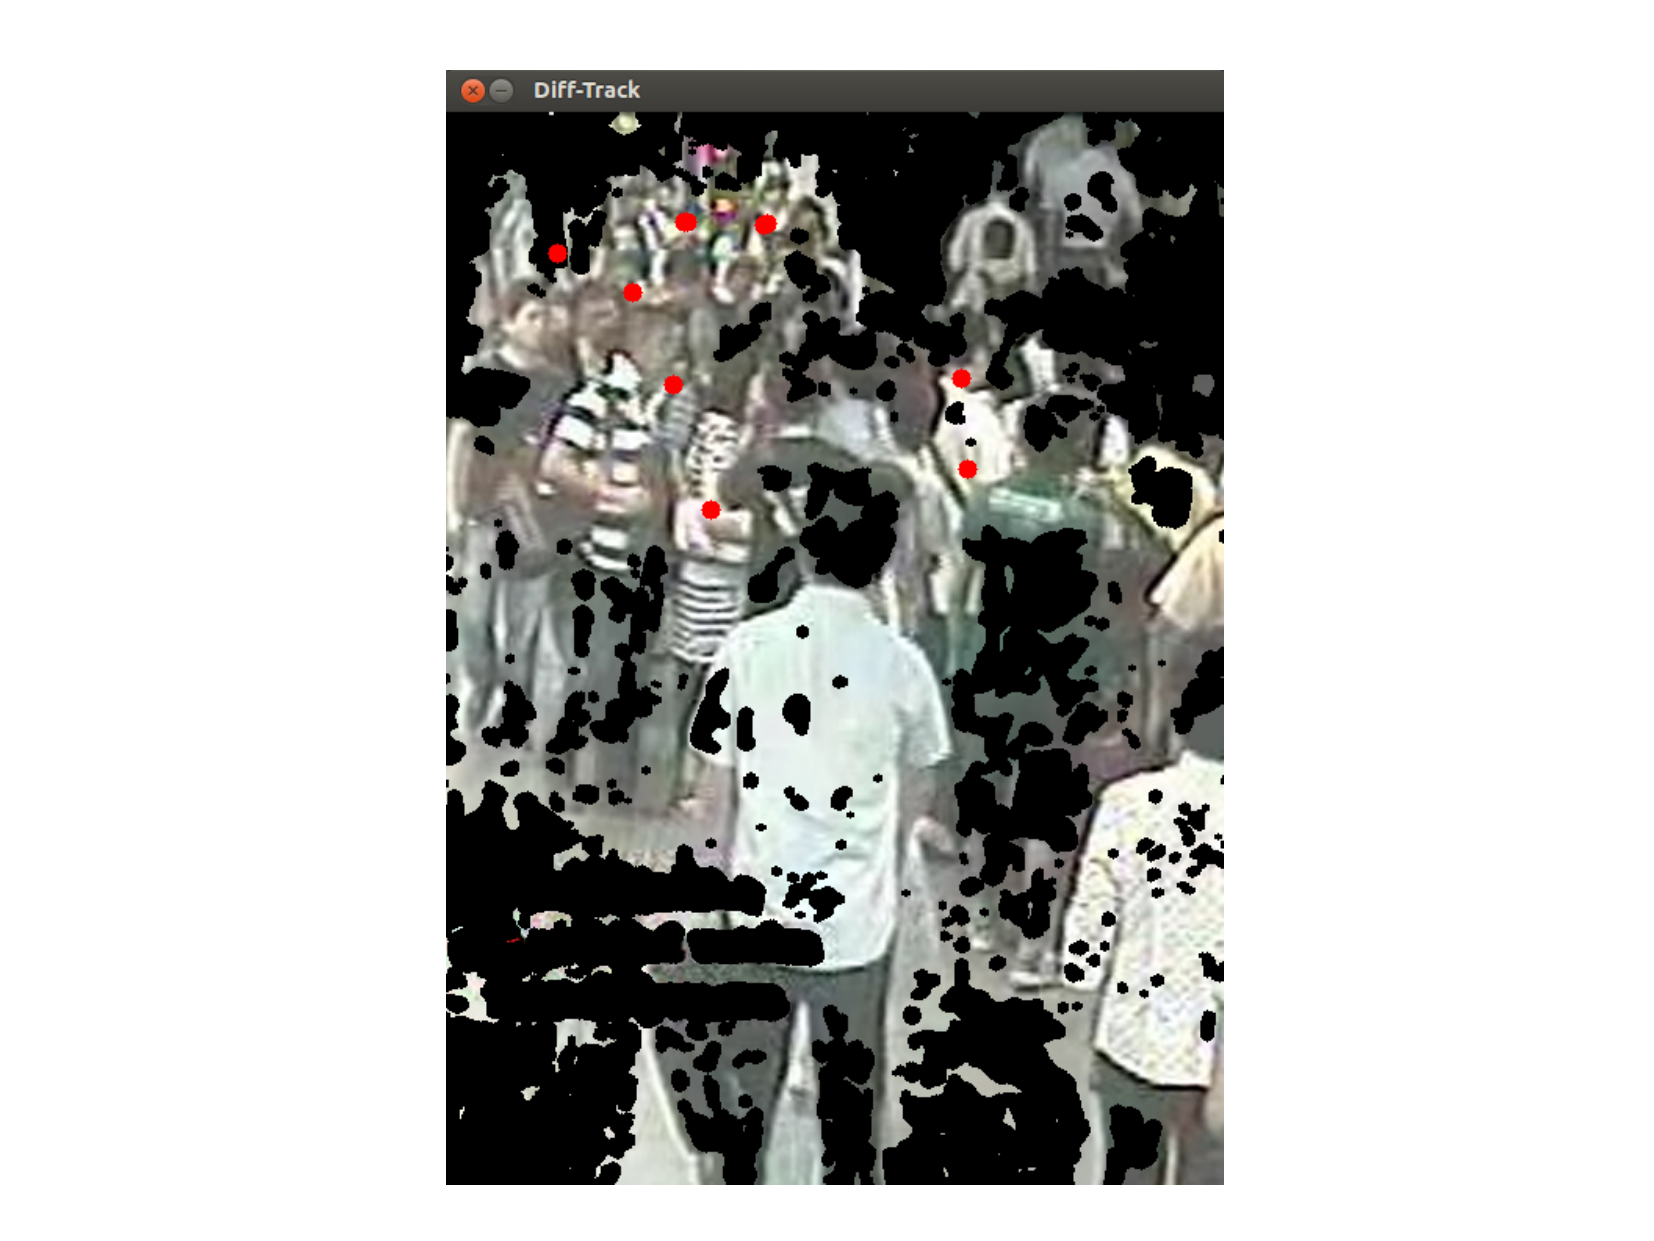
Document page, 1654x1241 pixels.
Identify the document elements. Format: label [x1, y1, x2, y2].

picture [446, 70, 1224, 1185]
